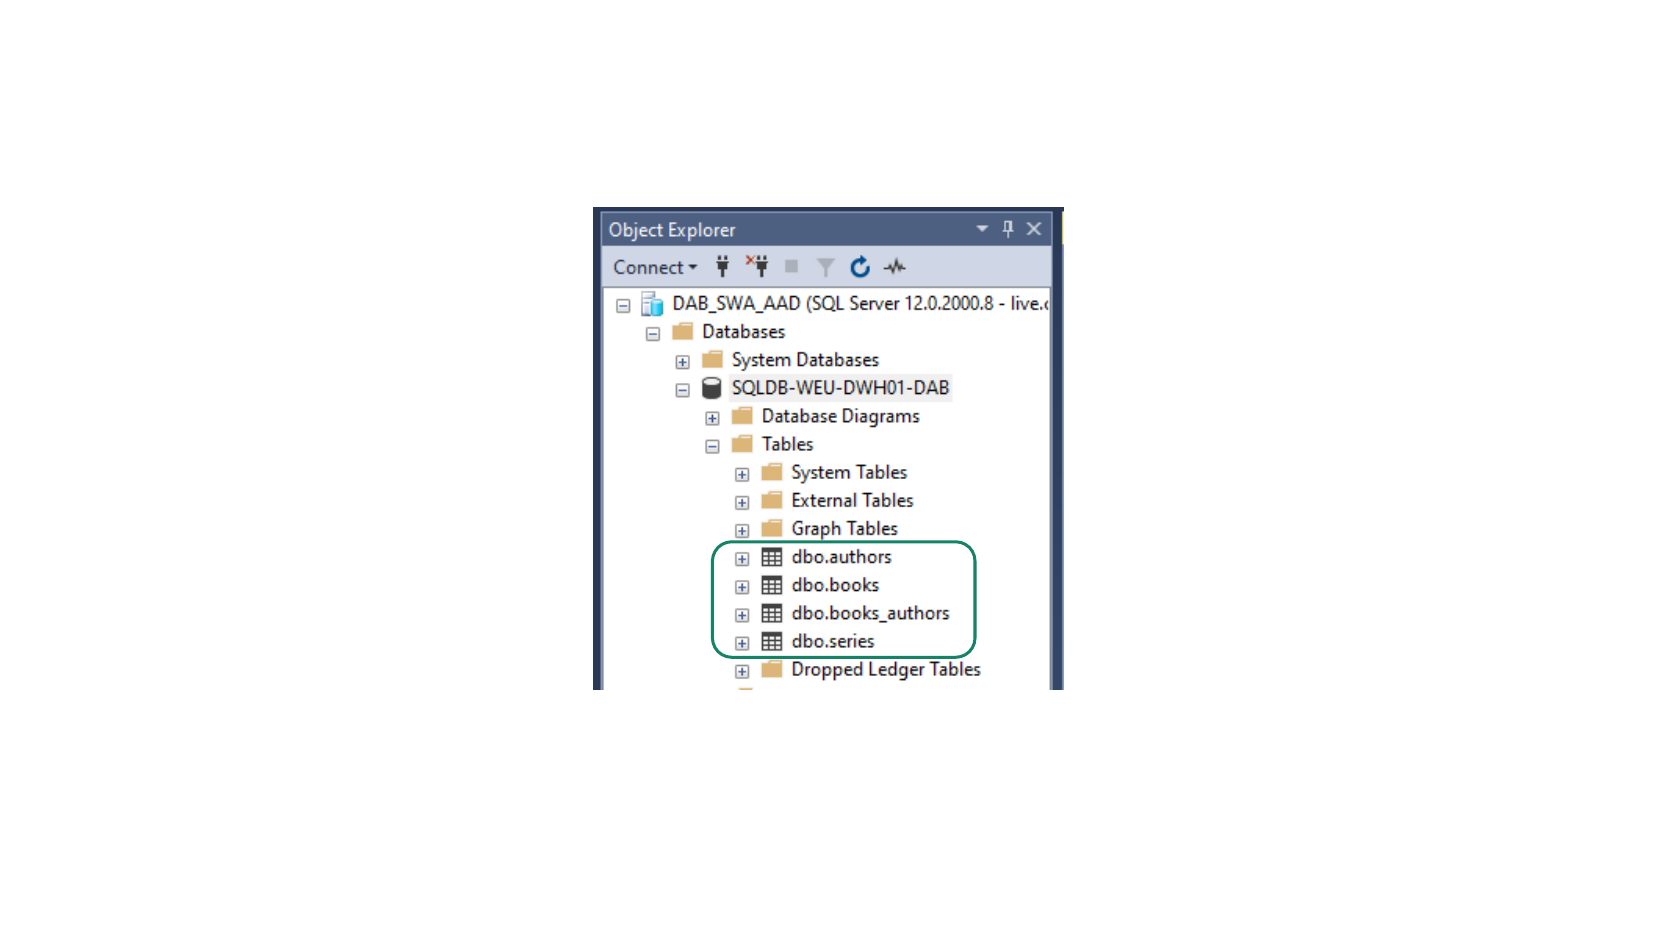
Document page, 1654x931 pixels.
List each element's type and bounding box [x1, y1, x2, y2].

picture [593, 207, 1064, 690]
